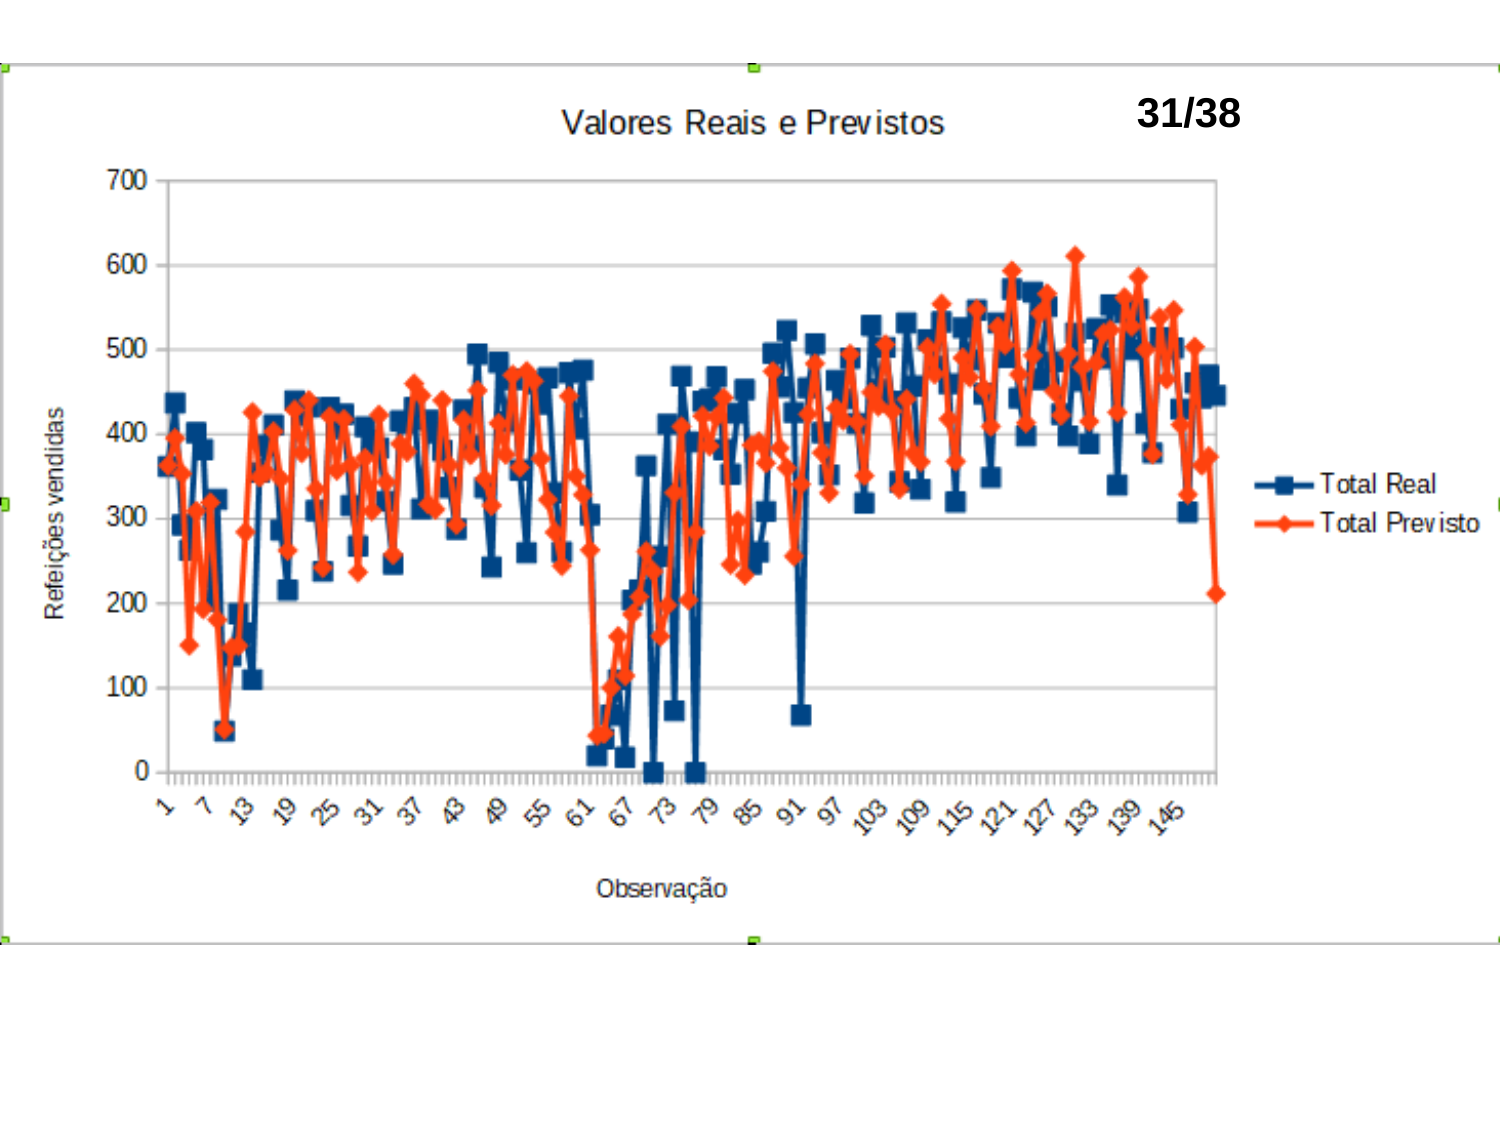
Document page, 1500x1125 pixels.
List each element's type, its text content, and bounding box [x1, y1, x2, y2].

text_box 31/38 [1122, 82, 1335, 144]
picture [0, 63, 1500, 945]
